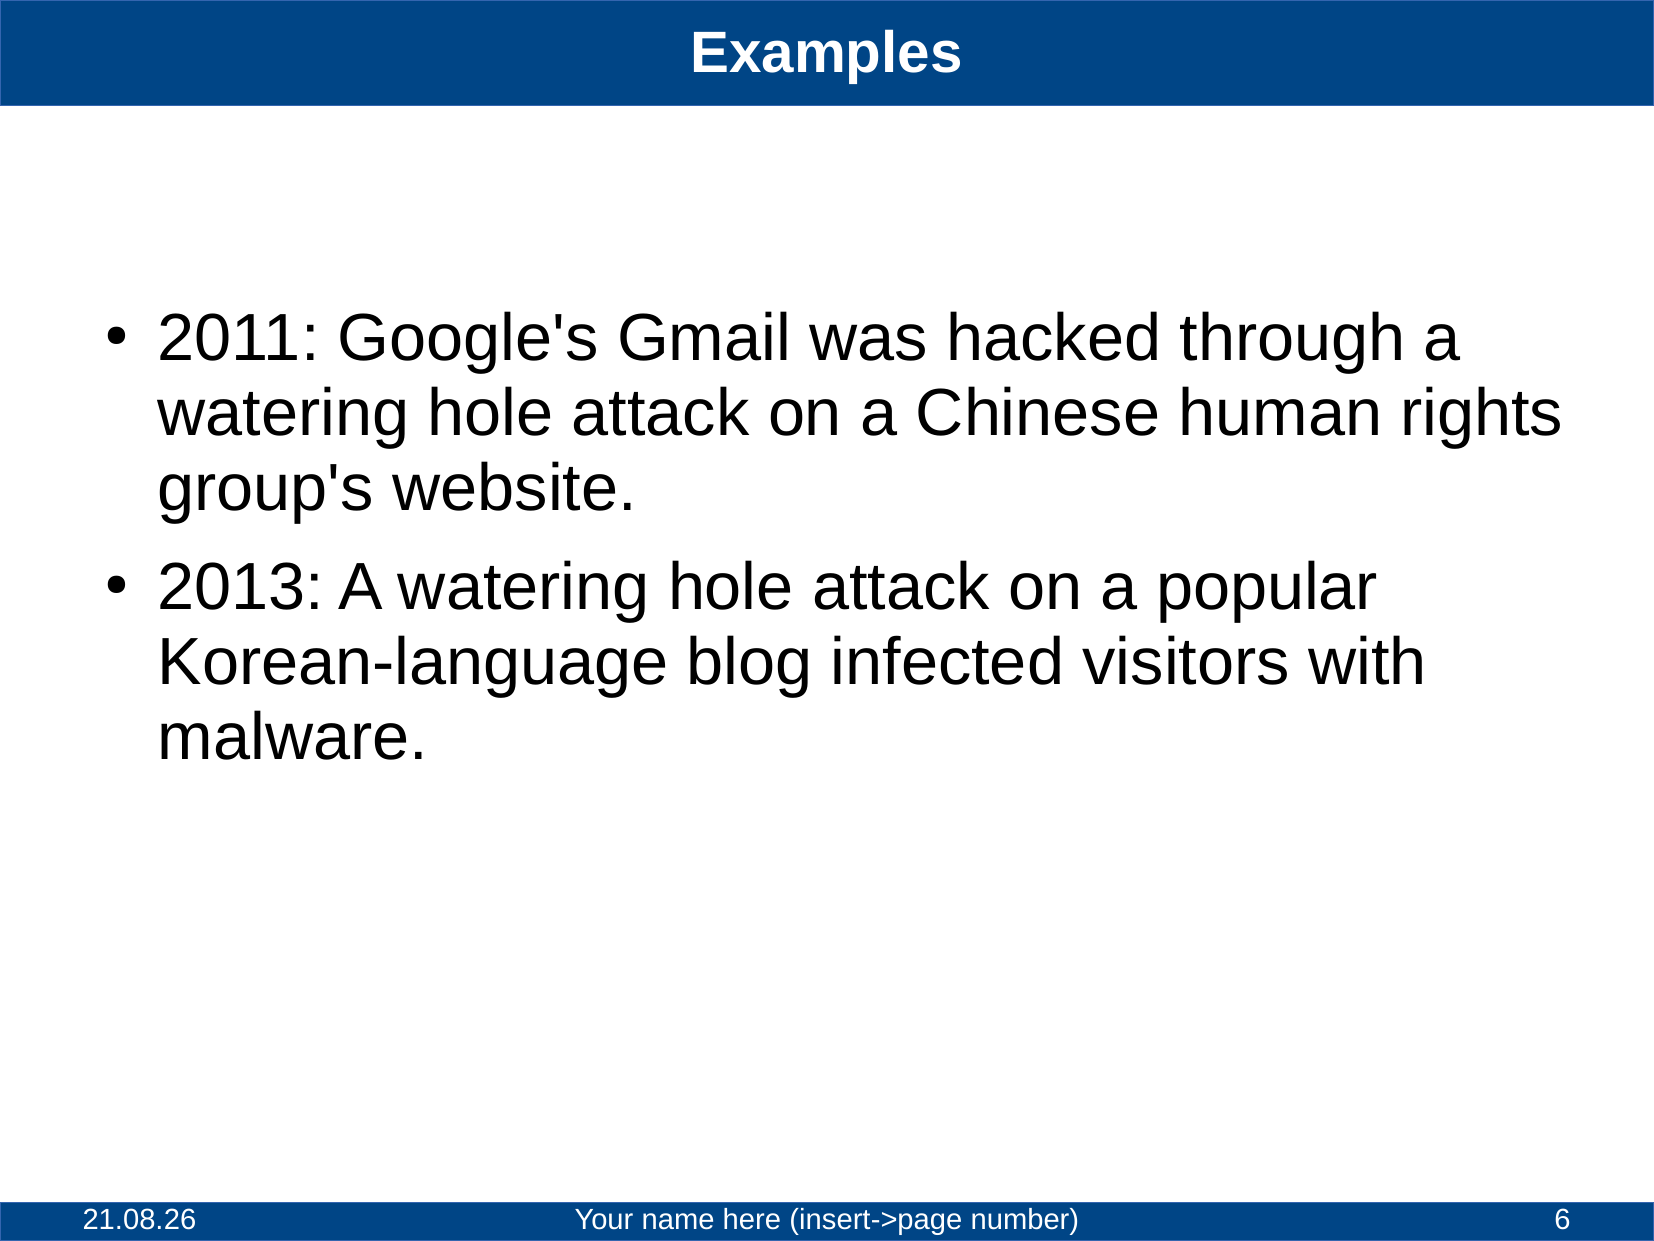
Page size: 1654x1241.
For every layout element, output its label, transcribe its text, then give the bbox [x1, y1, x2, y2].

title Examples [0, 0, 1654, 106]
list 2011: Google's Gmail was hacked through a watering hole attack on a Chinese human rights group's website. 2013: A watering hole attack on a popular Korean-language blog infected visitors with malware. [86, 300, 1576, 1020]
